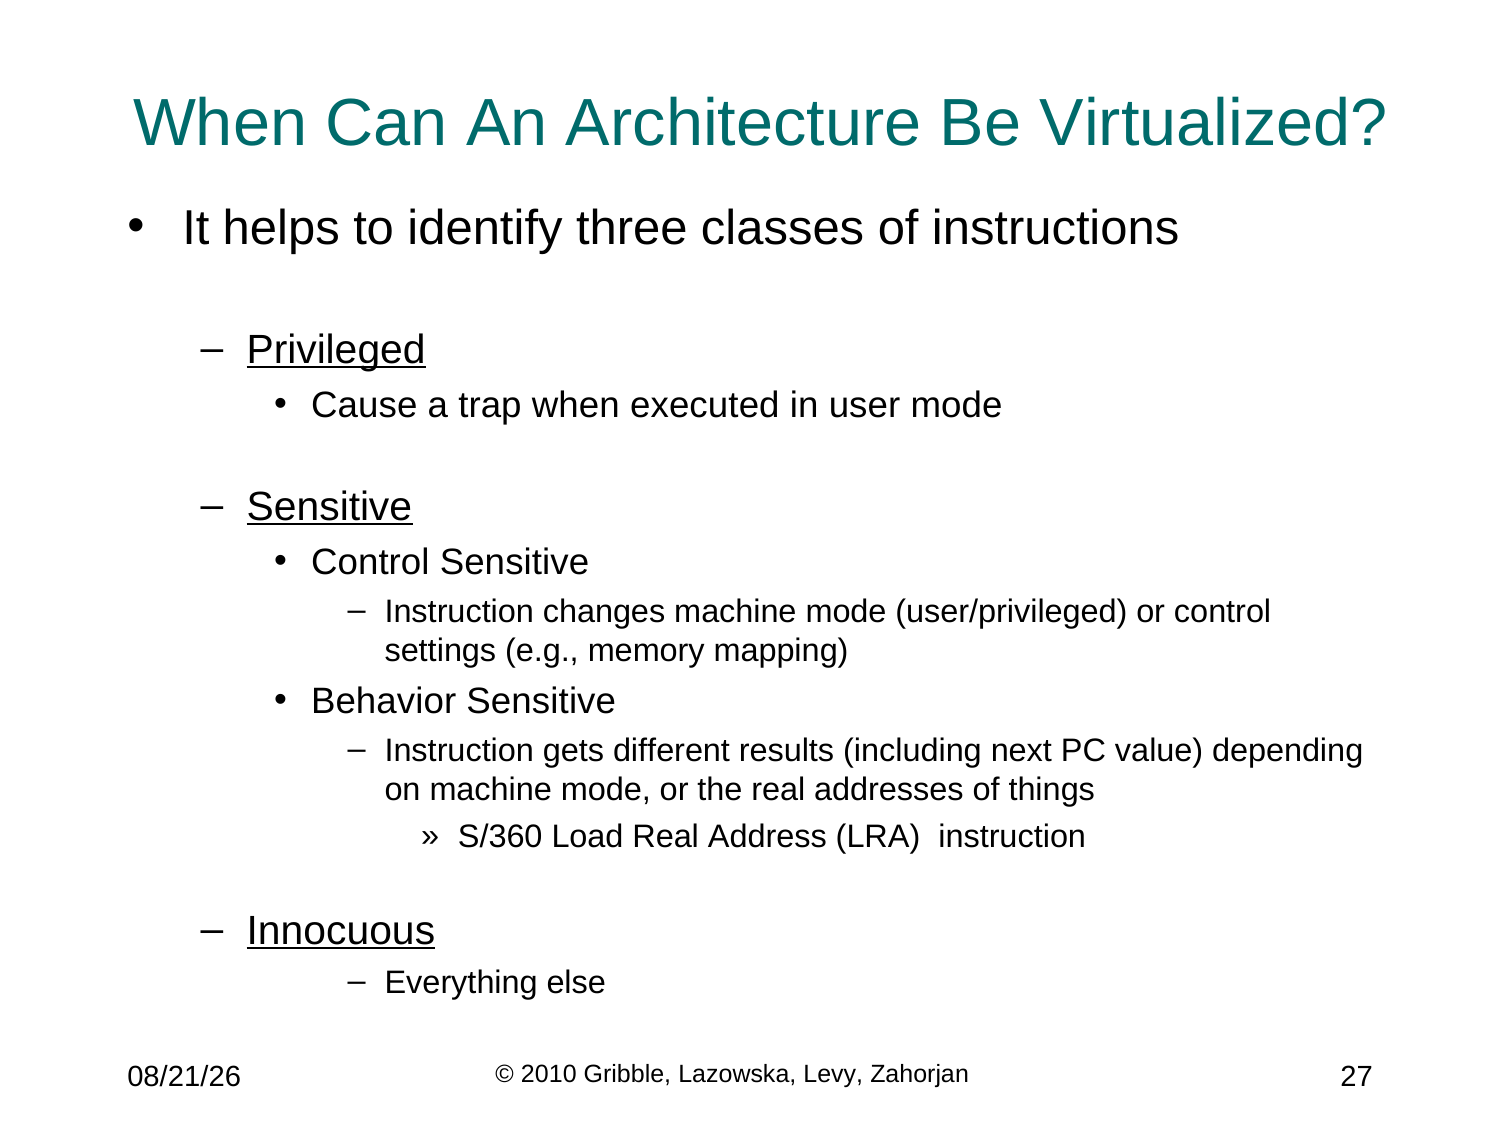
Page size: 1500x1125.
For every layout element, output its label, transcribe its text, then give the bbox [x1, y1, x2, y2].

title When Can An Architecture Be Virtualized? [104, 62, 1418, 176]
list It helps to identify three classes of instructions Privileged Cause a trap when executed in user mode Sensitive Control Sensitive Instruction changes machine mode (user/privileged) or control settings (e.g., memory mapping) Behavior Sensitive Instruction gets different results (including next PC value) depending on machine mode, or the real addresses of things S/360 Load Real Address (LRA) instruction Innocuous Everything else [112, 187, 1388, 1013]
